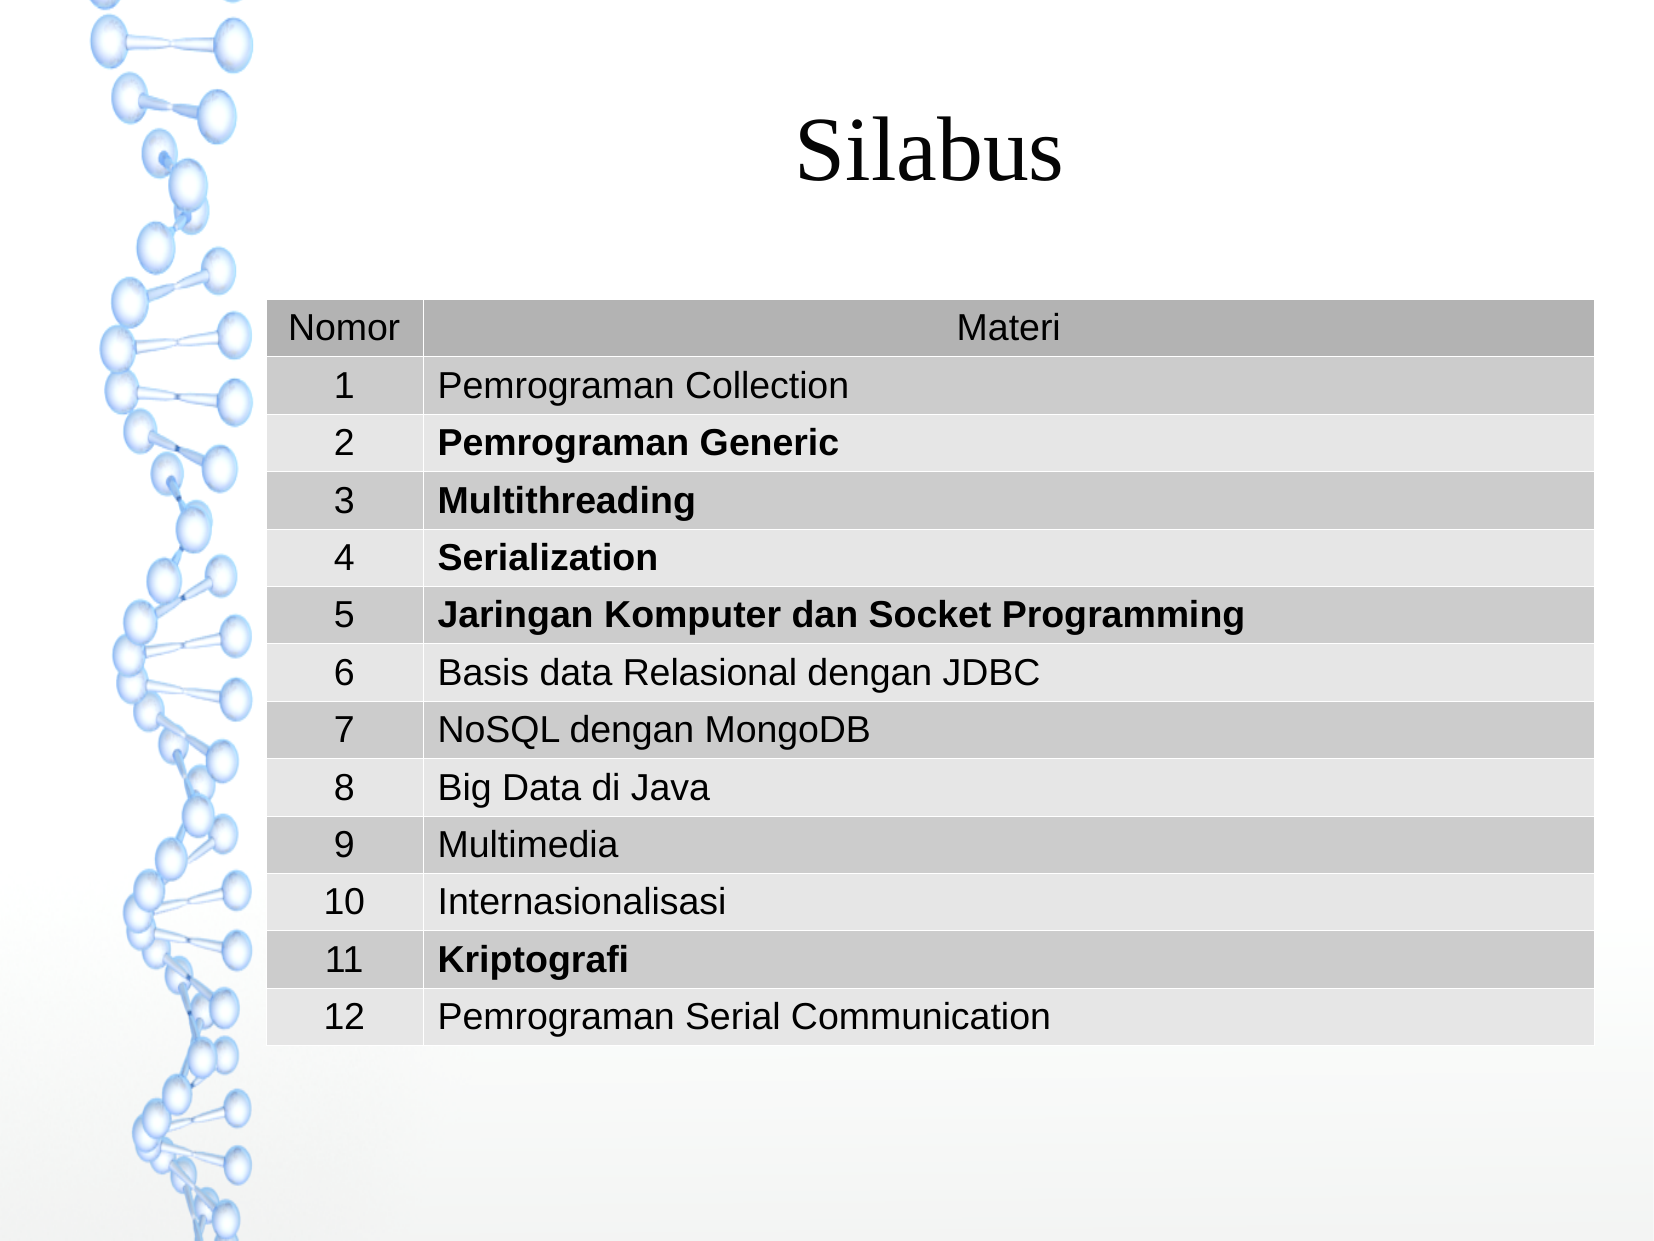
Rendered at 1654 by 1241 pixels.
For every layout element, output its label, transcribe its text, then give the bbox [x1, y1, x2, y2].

table_cell Multimedia [424, 817, 1594, 873]
table_header Nomor [267, 300, 423, 356]
table_cell 11 [267, 931, 423, 988]
table_cell Pemrograman Generic [424, 415, 1594, 471]
table_cell 10 [267, 874, 423, 930]
table_cell Big Data di Java [424, 759, 1594, 816]
table_cell Basis data Relasional dengan JDBC [424, 644, 1594, 701]
table_cell 3 [267, 472, 423, 529]
table_cell Jaringan Komputer dan Socket Programming [424, 587, 1594, 643]
table_cell NoSQL dengan MongoDB [424, 702, 1594, 758]
table_cell 8 [267, 759, 423, 816]
table_cell 7 [267, 702, 423, 758]
table_cell 4 [267, 530, 423, 586]
table_cell 5 [267, 587, 423, 643]
table_cell 2 [267, 415, 423, 471]
table_cell 9 [267, 817, 423, 873]
table_header Materi [424, 300, 1594, 356]
title Silabus [265, 47, 1595, 252]
table_cell Pemrograman Serial Communication [424, 989, 1594, 1045]
picture [0, 0, 1654, 1241]
table_cell 6 [267, 644, 423, 701]
table_cell 12 [267, 989, 423, 1045]
table_cell Internasionalisasi [424, 874, 1594, 930]
table_cell Kriptografi [424, 931, 1594, 988]
table_cell 1 [267, 357, 423, 414]
table_cell Pemrograman Collection [424, 357, 1594, 414]
table_cell Multithreading [424, 472, 1594, 529]
table_cell Serialization [424, 530, 1594, 586]
